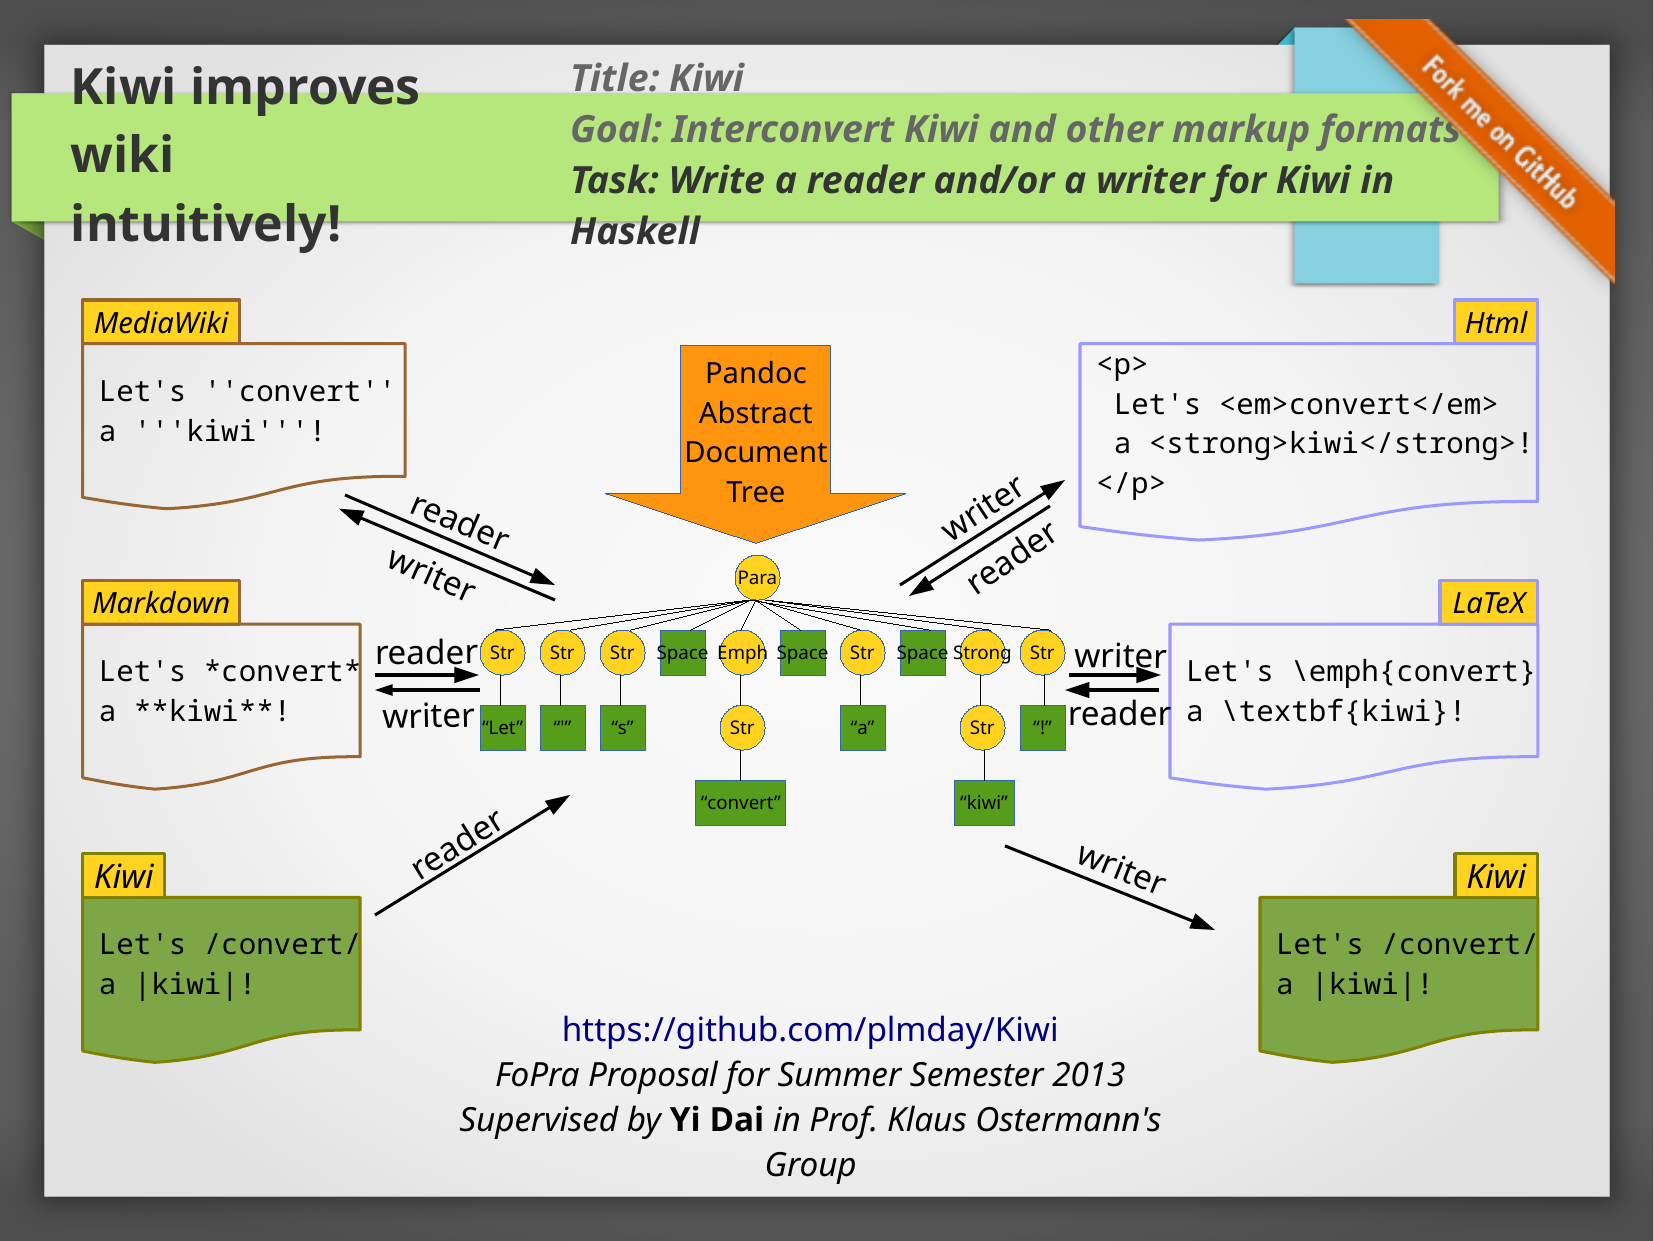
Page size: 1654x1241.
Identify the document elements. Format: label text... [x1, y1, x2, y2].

text_box Let's \emph{convert} a \textbf{kiwi}! [1170, 624, 1538, 790]
text_box writer [1059, 624, 1170, 682]
text_box LaTeX [1440, 580, 1538, 624]
text_box Str [1020, 630, 1059, 676]
text_box MediaWiki [82, 300, 240, 343]
text_box Space [780, 630, 826, 676]
text_box “!” [1020, 705, 1066, 751]
text_box Kiwi [82, 853, 165, 898]
text_box Str [540, 630, 586, 676]
text_box Str [720, 705, 766, 751]
text_box reader [411, 830, 520, 901]
text_box reader [360, 620, 485, 679]
text_box writer [914, 451, 1040, 556]
text_box writer [1057, 816, 1186, 908]
text_box writer [943, 498, 1041, 563]
text_box Strong [960, 630, 1005, 676]
text_box reader [1053, 682, 1178, 739]
text_box Html [1454, 316, 1538, 343]
text_box “kiwi” [954, 780, 1015, 826]
title Kiwi improves wiki intuitively! [70, 90, 436, 217]
text_box <p> Let's <em>convert</em> a <strong>kiwi</strong>! </p> [1080, 343, 1538, 541]
text_box reader [939, 498, 1047, 573]
text_box Let's *convert* a **kiwi**! [82, 624, 361, 790]
text_box Space [660, 630, 706, 676]
text_box Let's /convert/ a |kiwi|! [1260, 897, 1538, 1063]
text_box Kiwi [1455, 853, 1538, 898]
text_box Let's /convert/ a |kiwi|! [82, 897, 361, 1063]
text_box “a” [840, 705, 886, 751]
text_box https://github.com/plmday/Kiwi FoPra Proposal for Summer Semester 2013 Supervised by Yi Dai in Prof. Klaus Ostermann's Group [444, 998, 1209, 1139]
text_box Str [485, 630, 526, 676]
text_box Str [840, 630, 886, 676]
text_box writer [365, 530, 493, 621]
title Title: Kiwi Goal: Interconvert Kiwi and other markup formats Task: Write a reader and/or a writer for Kiwi in Haskell [570, 58, 1314, 249]
text_box writer [386, 521, 496, 572]
text_box reader [389, 516, 505, 568]
text_box writer [366, 683, 485, 743]
text_box Para [735, 555, 781, 600]
text_box “'” [540, 705, 586, 751]
picture [0, 0, 1654, 1241]
text_box Markdown [82, 580, 240, 624]
text_box Let's ''convert'' a '''kiwi'''! [82, 343, 406, 509]
text_box “Let” [480, 705, 526, 751]
text_box reader [384, 786, 515, 892]
text_box reader [391, 467, 526, 562]
text_box Pandoc Abstract Document Tree [605, 345, 906, 544]
text_box “convert” [695, 780, 786, 826]
text_box Emph [720, 630, 765, 676]
text_box Str [600, 630, 646, 676]
text_box “s” [600, 705, 646, 751]
text_box reader [944, 509, 1074, 617]
text_box Space [900, 630, 946, 676]
text_box Str [960, 705, 1006, 751]
